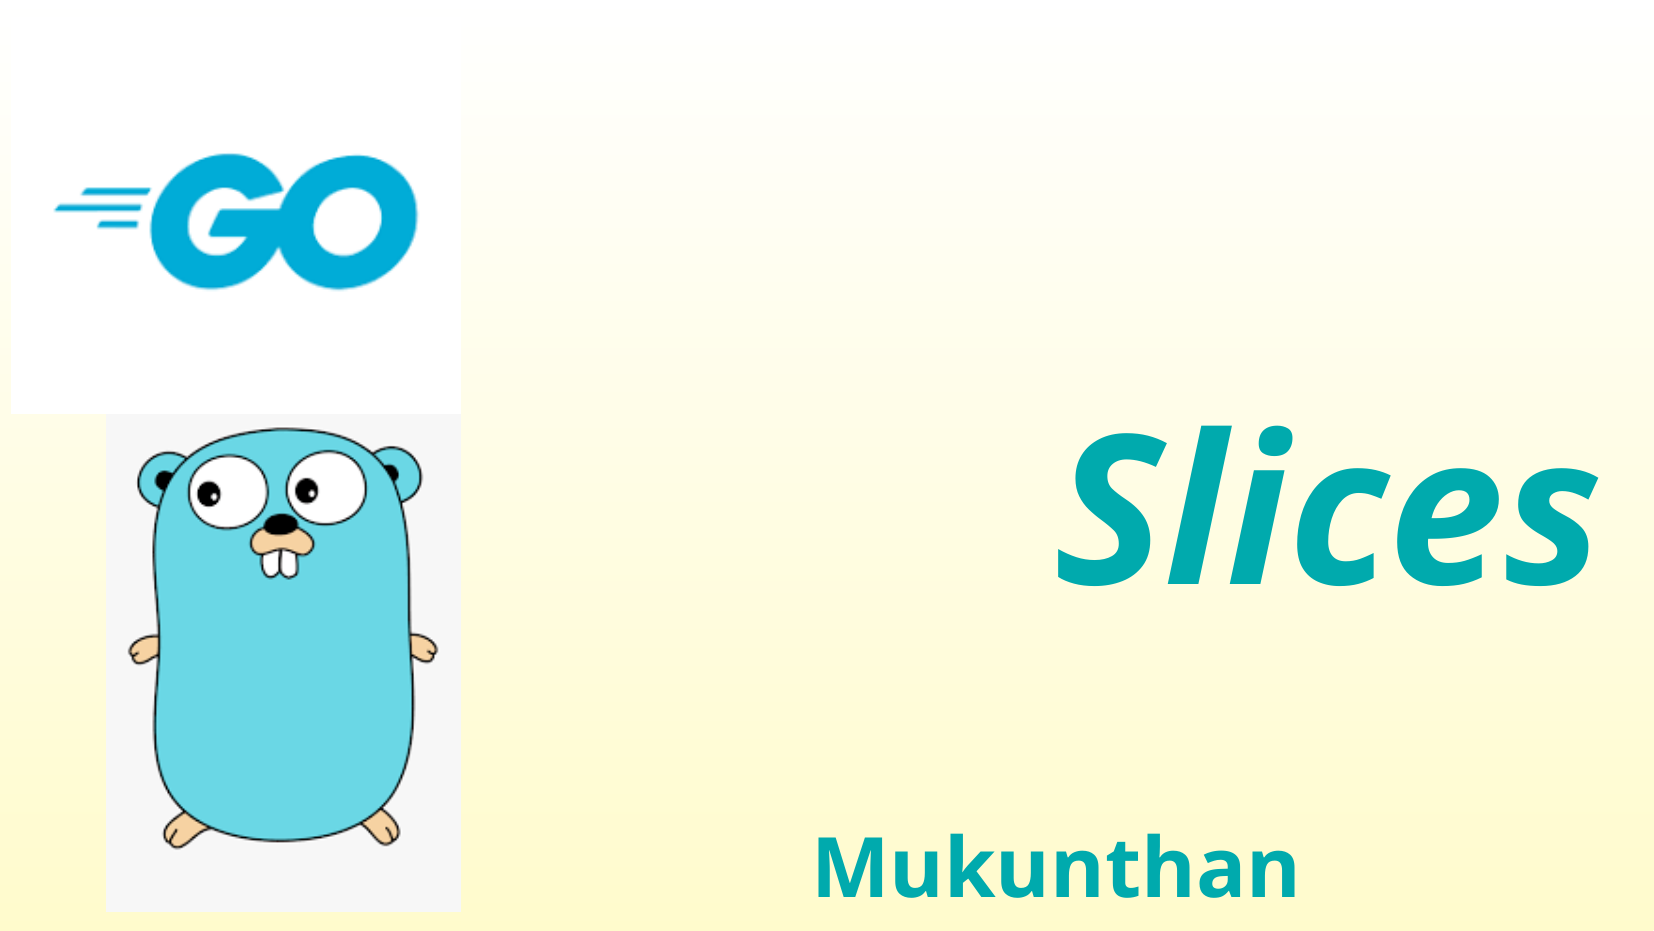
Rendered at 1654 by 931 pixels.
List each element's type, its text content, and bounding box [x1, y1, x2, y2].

picture [11, 17, 461, 913]
text_box Mukunthan Ragavan [796, 801, 1630, 910]
text_box Slices [578, 354, 1619, 603]
